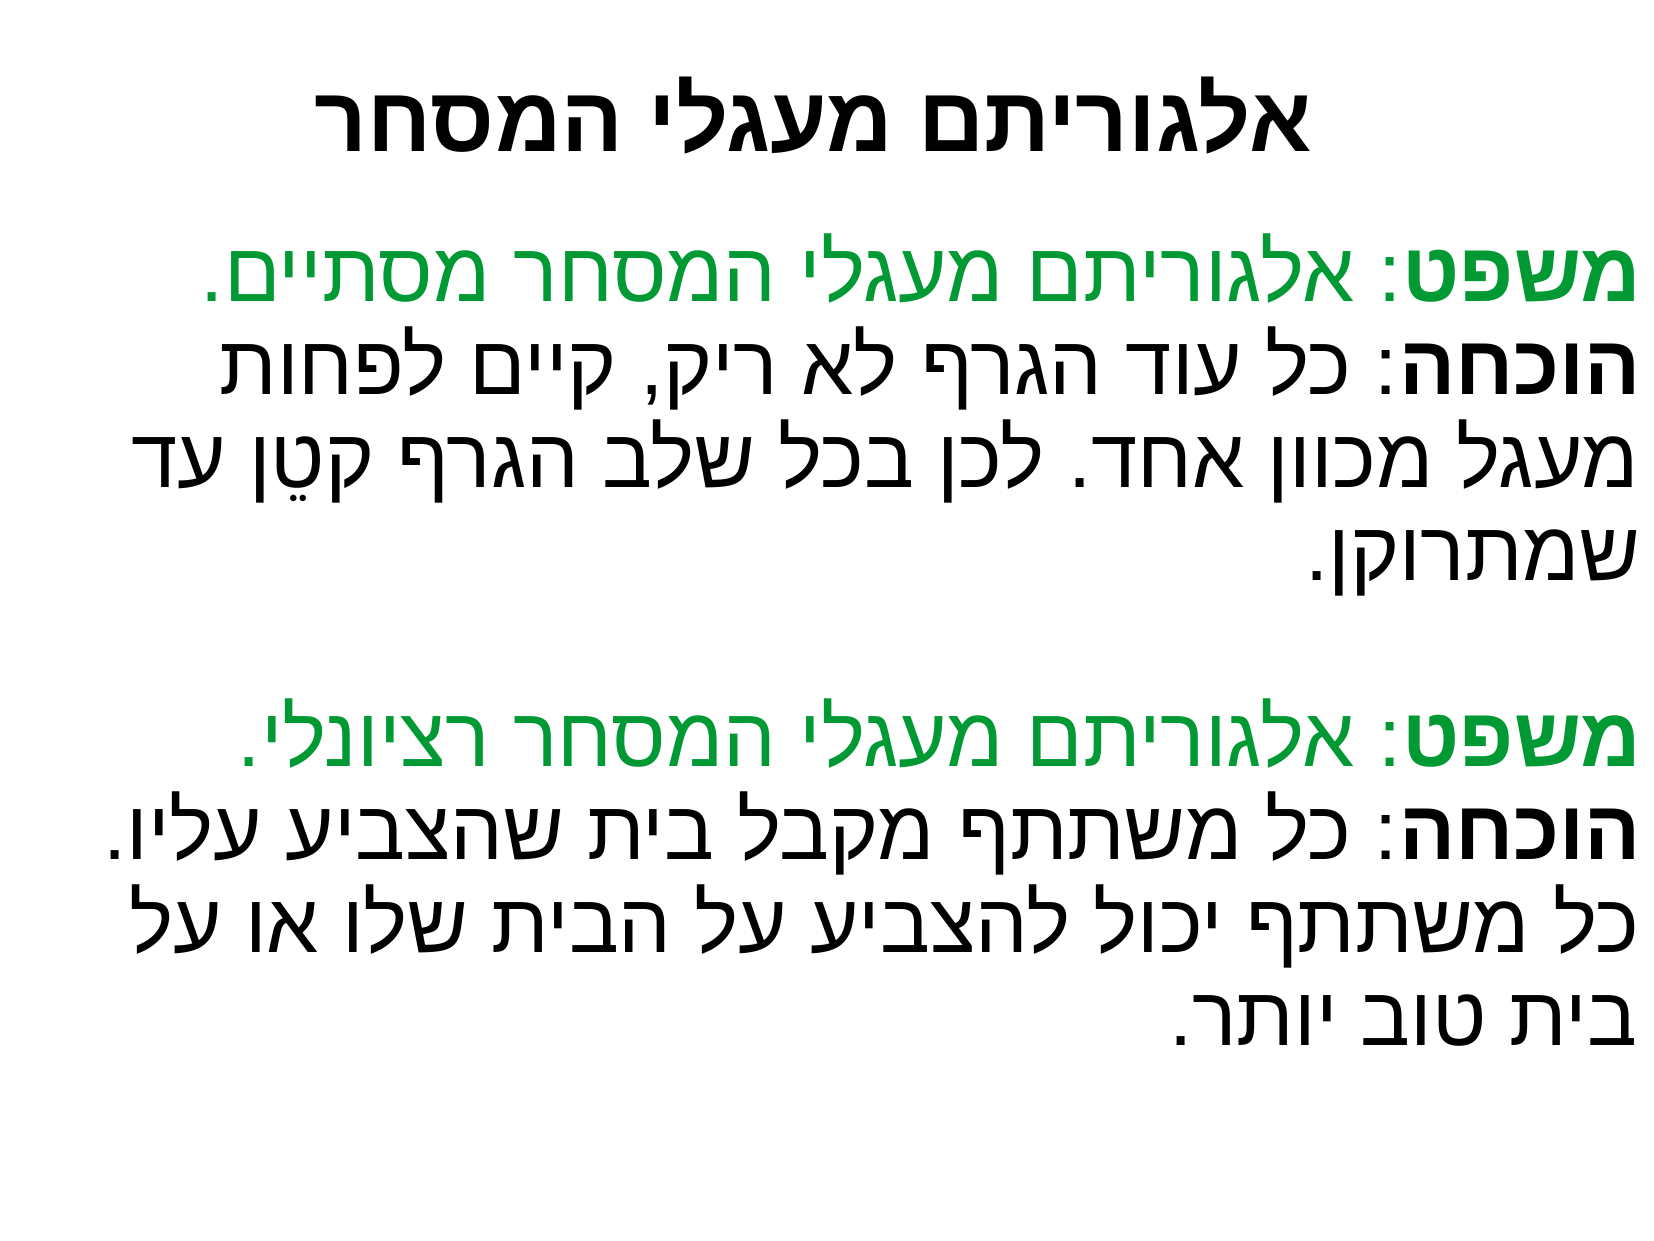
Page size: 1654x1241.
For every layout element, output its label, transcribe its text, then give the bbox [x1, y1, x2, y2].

title אלגוריתם מעגלי המסחר [97, 45, 1531, 196]
text_box משפט: אלגוריתם מעגלי המסחר מסתיים. הוכחה: כל עוד הגרף לא ריק, קיים לפחות מעגל מכוון אחד. לכן בכל שלב הגרף קטֵן עד שמתרוקן. משפט: אלגוריתם מעגלי המסחר רציונלי. הוכחה: כל משתתף מקבל בית שהצביע עליו. כל משתתף יכול להצביע על הבית שלו או על בית טוב יותר. [2, 219, 1654, 1241]
